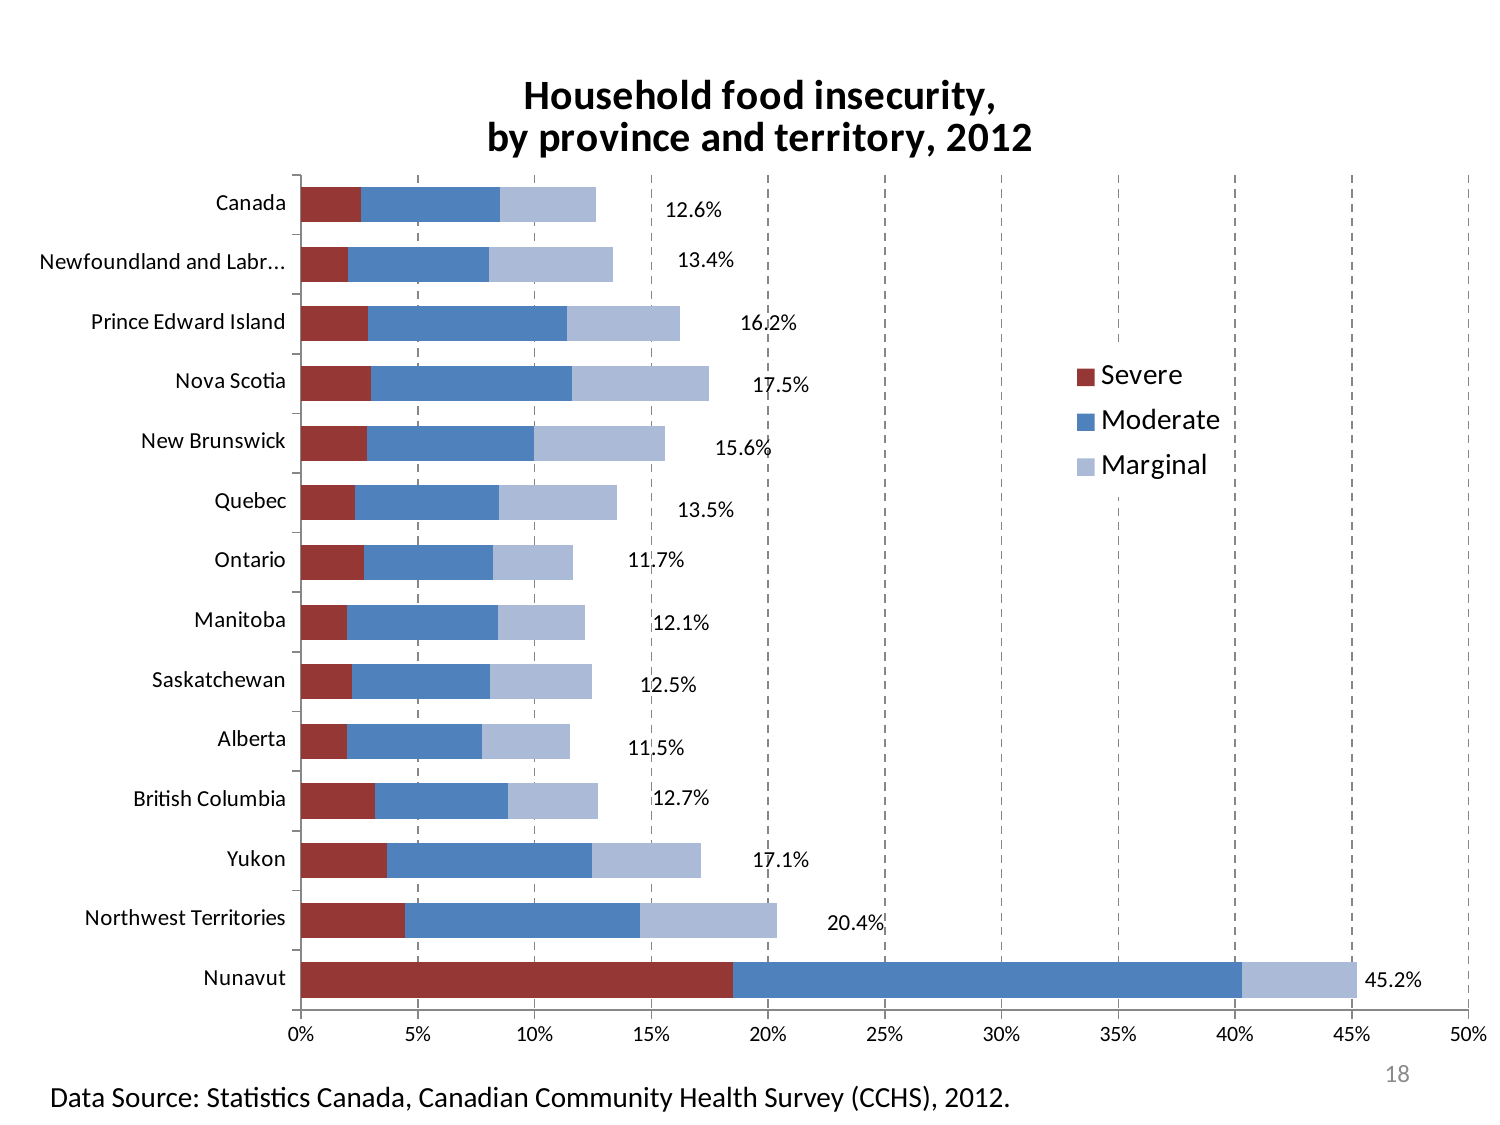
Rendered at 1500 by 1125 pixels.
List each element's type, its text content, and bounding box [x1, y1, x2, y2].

text_box 45.2% [1349, 957, 1438, 1000]
text_box 12.5% [624, 662, 713, 705]
text_box 13.4% [662, 237, 750, 280]
text_box 16.2% [724, 299, 813, 343]
text_box 20.4% [812, 900, 900, 943]
slide_number <number> [1074, 1042, 1425, 1103]
text_box Data Source: Statistics Canada, Canadian Community Health Survey (CCHS), 2012. [35, 1070, 1500, 1121]
text_box 13.5% [662, 487, 750, 530]
text_box 17.1% [737, 837, 825, 880]
text_box 12.7% [637, 774, 725, 818]
text_box 12.1% [637, 600, 725, 643]
text_box 11.7% [612, 537, 700, 580]
text_box 17.5% [737, 362, 825, 405]
text_box 11.5% [612, 725, 700, 768]
text_box 15.6% [699, 425, 788, 468]
text_box 12.6% [649, 187, 738, 230]
chart [20, 37, 1500, 1059]
